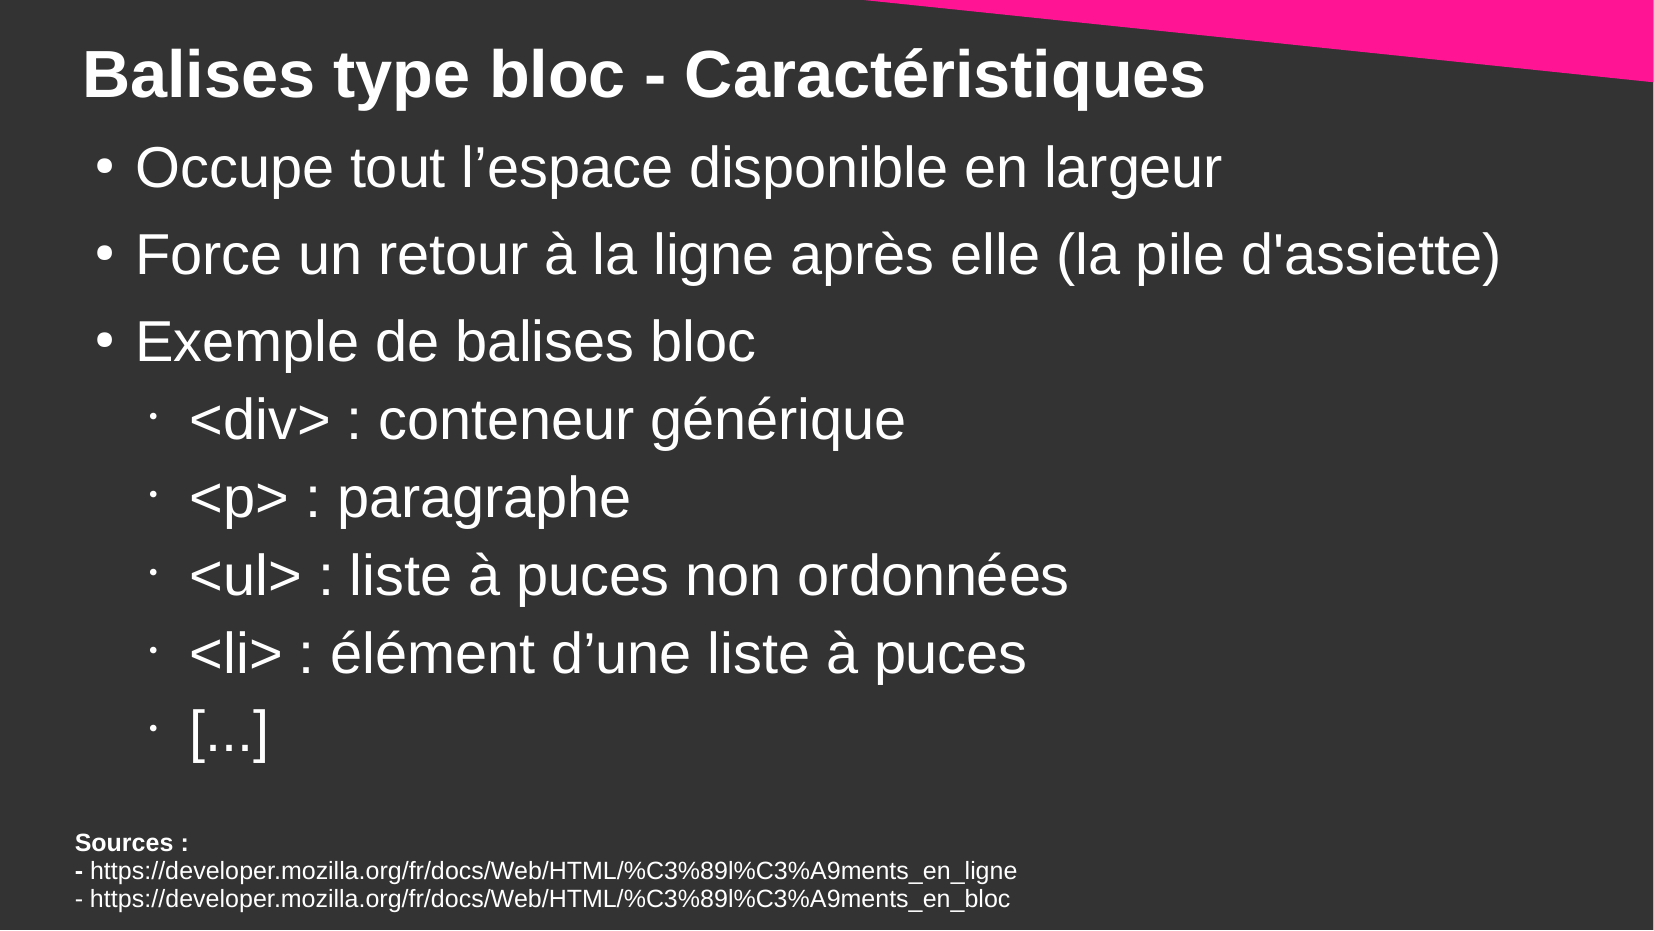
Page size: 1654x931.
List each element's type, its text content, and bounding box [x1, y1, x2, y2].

list Occupe tout l’espace disponible en largeur Force un retour à la ligne après elle (la pile d'assiette) Exemple de balises bloc <div> : conteneur générique <p> : paragraphe <ul> : liste à puces non ordonnées <li> : élément d’une liste à puces [...] [80, 135, 1620, 777]
text_box [863, 0, 1654, 83]
text_box Sources : - https://developer.mozilla.org/fr/docs/Web/HTML/%C3%89l%C3%A9ments_en_ligne - https://developer.mozilla.org/fr/docs/Web/HTML/%C3%89l%C3%A9ments_en_bloc [59, 821, 1546, 920]
title Balises type bloc - Caractéristiques [82, 37, 1571, 122]
